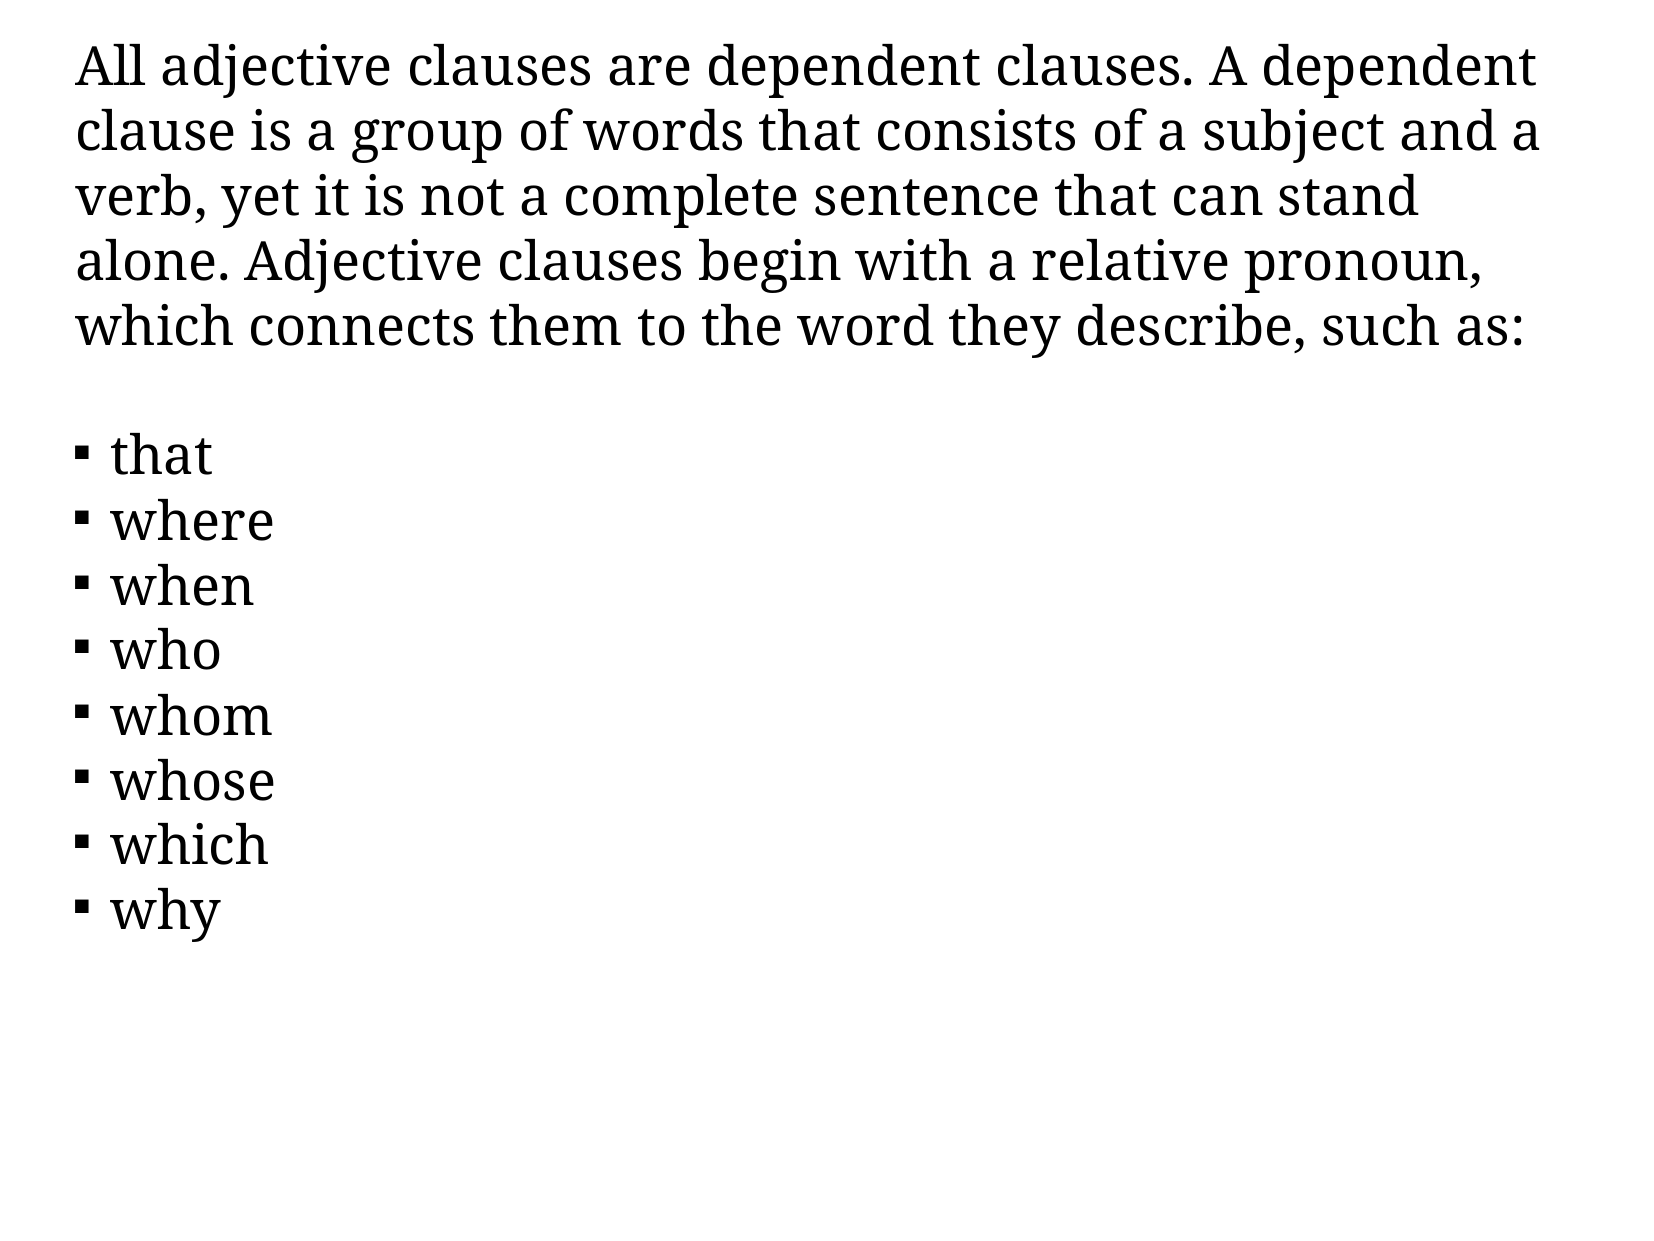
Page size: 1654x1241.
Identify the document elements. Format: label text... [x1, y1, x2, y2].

text_box All adjective clauses are dependent clauses. A dependent clause is a group of words that consists of a subject and a verb, yet it is not a complete sentence that can stand alone. Adjective clauses begin with a relative pronoun, which connects them to the word they describe, such as: that where when who whom whose which why [75, 30, 1560, 1140]
